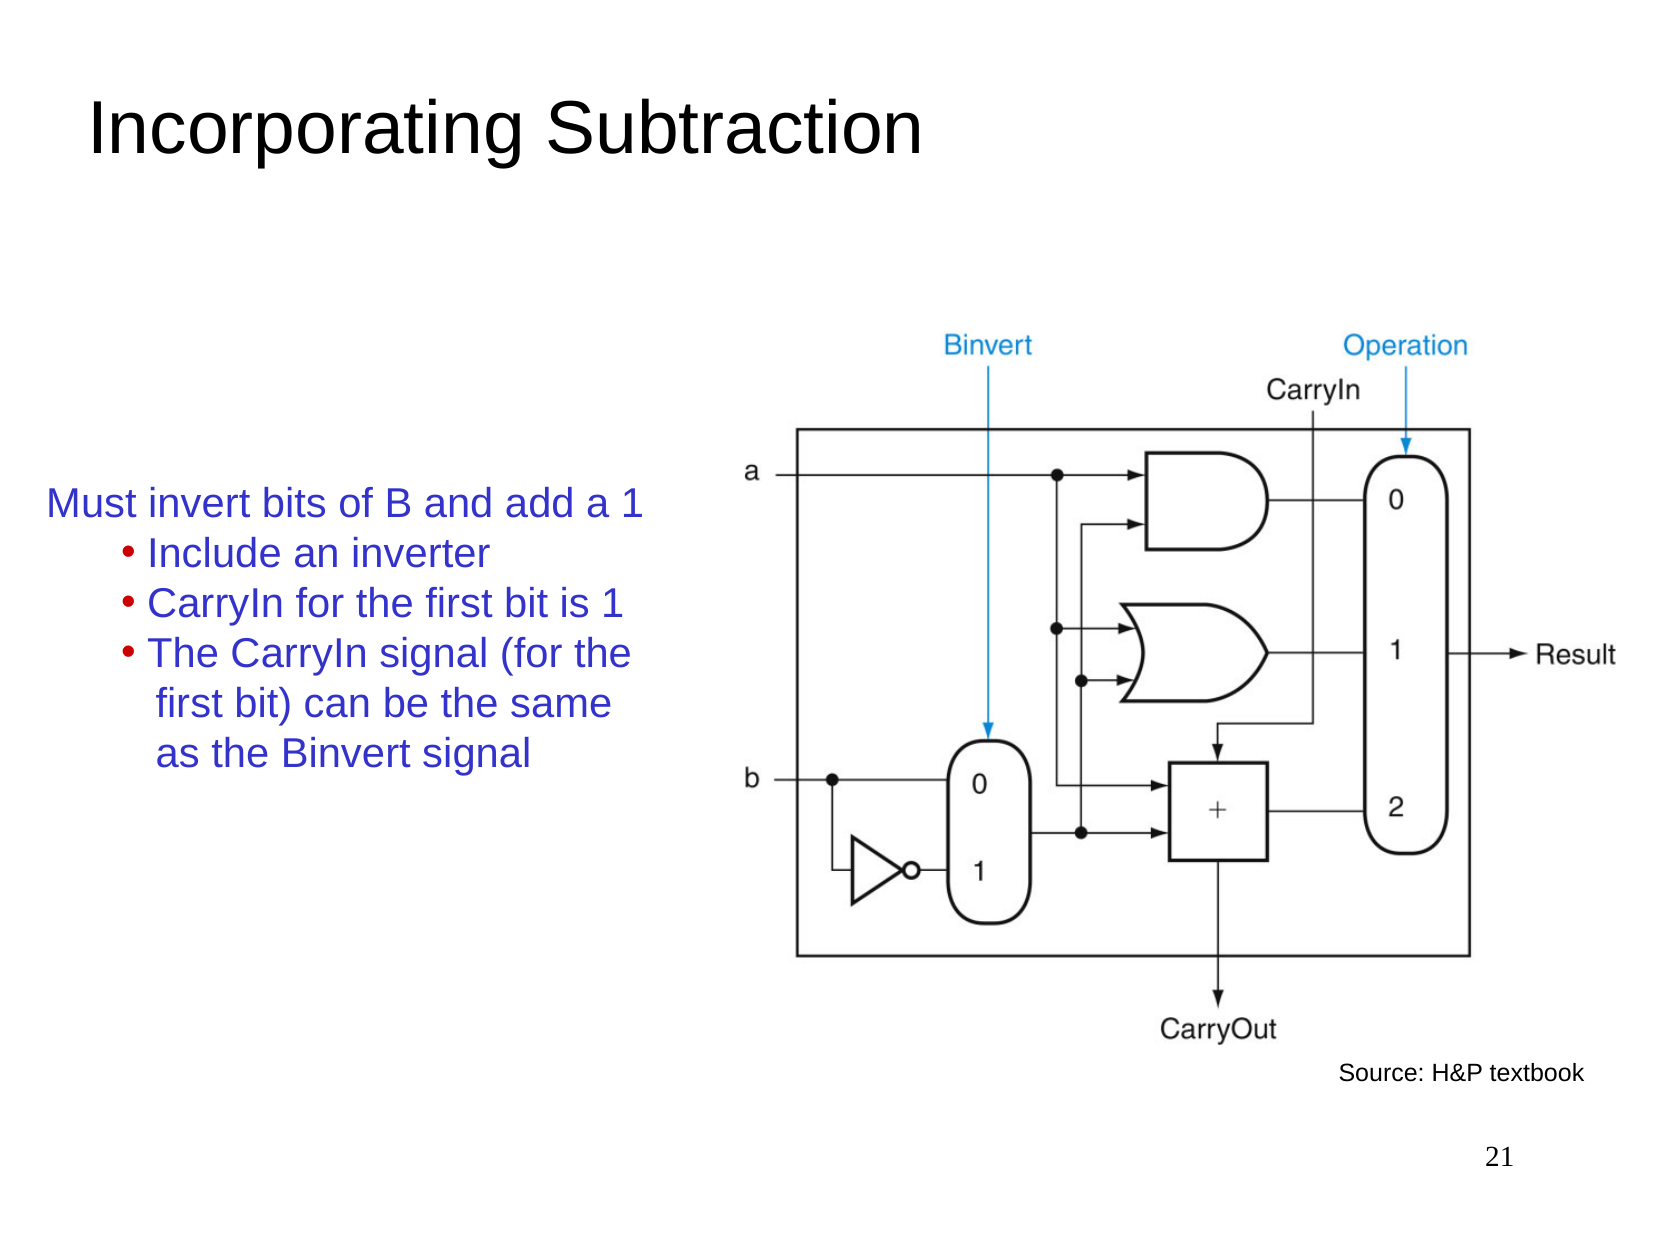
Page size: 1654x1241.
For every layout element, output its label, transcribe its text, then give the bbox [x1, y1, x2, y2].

text_box <number> [1185, 1129, 1530, 1213]
text_box Source: H&P textbook [1323, 1048, 1601, 1095]
text_box Incorporating Subtraction [72, 71, 941, 177]
picture [744, 330, 1616, 1045]
text_box Must invert bits of B and add a 1 Include an inverter CarryIn for the first bit is 1 The CarryIn signal (for the first bit) can be the same as the Binvert signal [31, 468, 660, 785]
